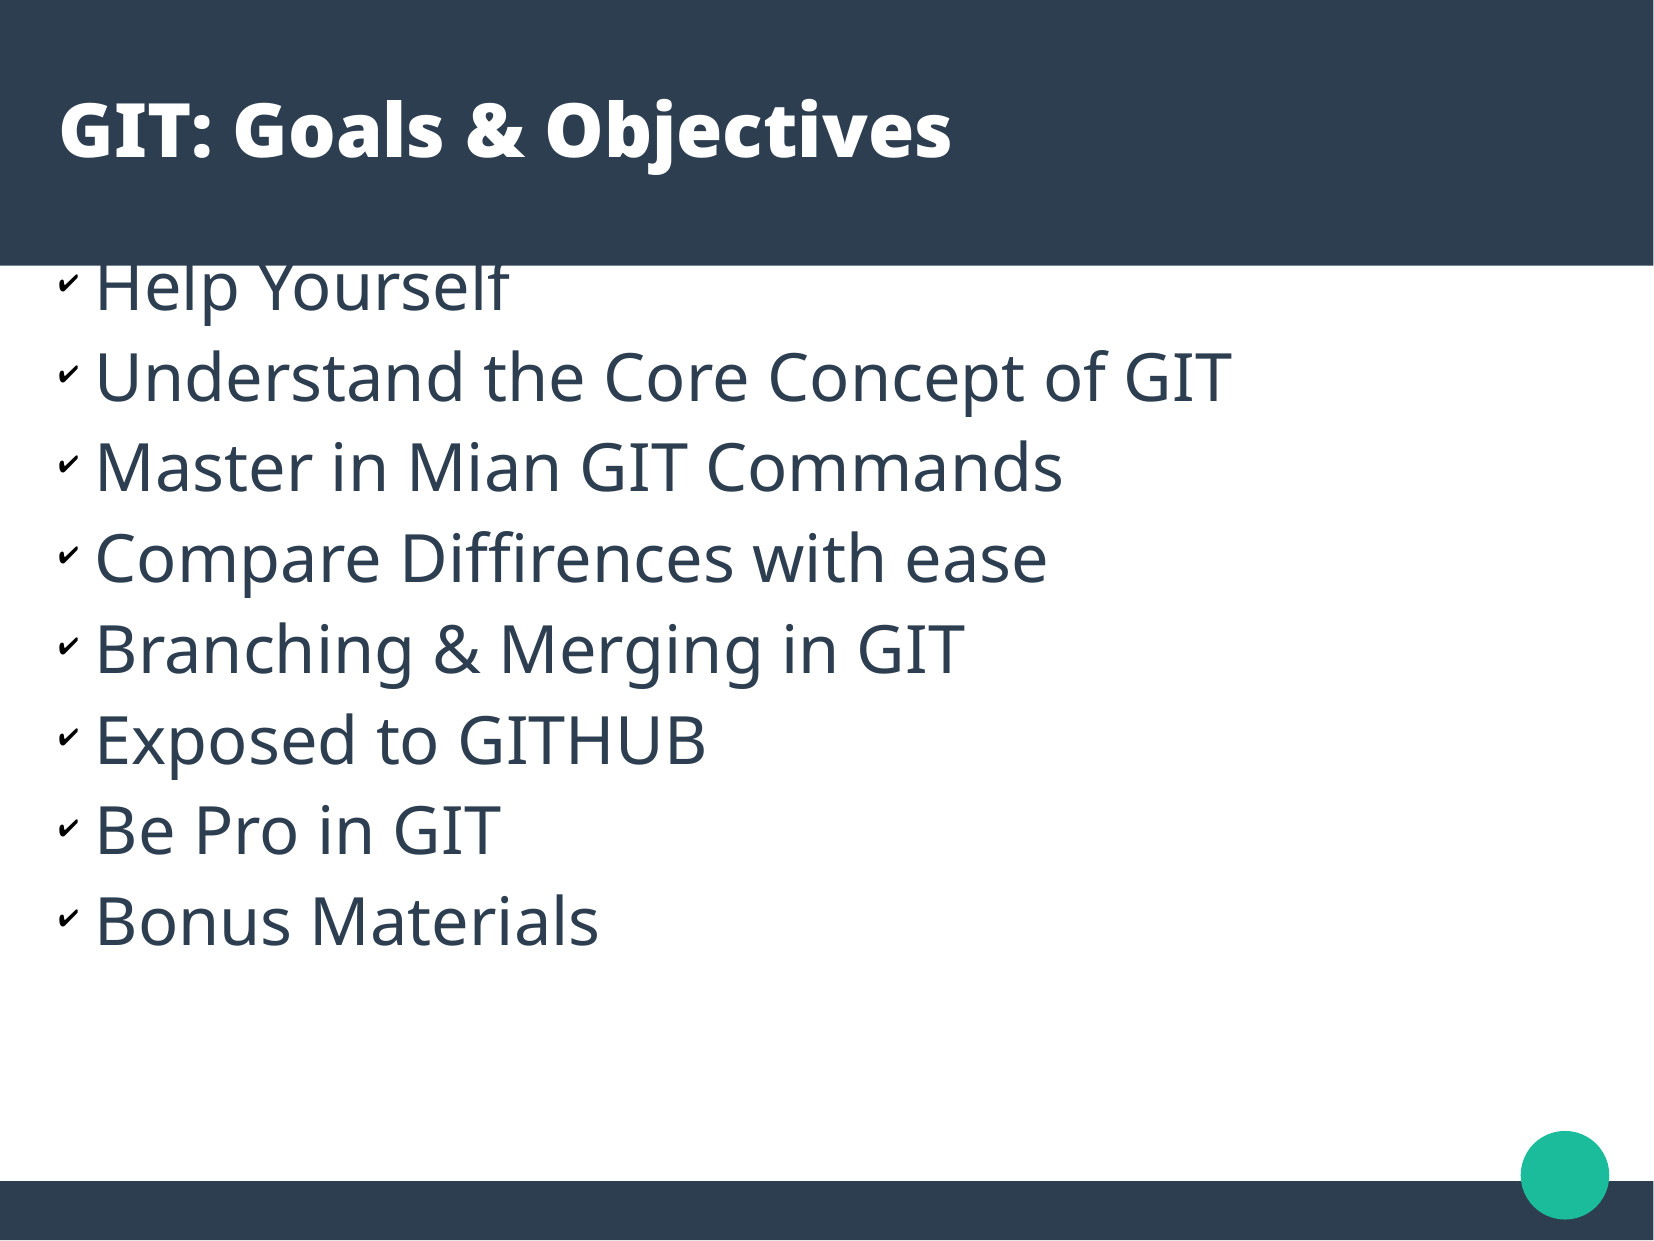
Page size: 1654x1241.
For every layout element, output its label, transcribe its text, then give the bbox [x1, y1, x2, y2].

title GIT: Goals & Objectives [59, 40, 1595, 216]
subtitle Help Yourself Understand the Core Concept of GIT Master in Mian GIT Commands Compare Diffirences with ease Branching & Merging in GIT Exposed to GITHUB Be Pro in GIT Bonus Materials [59, 291, 1595, 1186]
